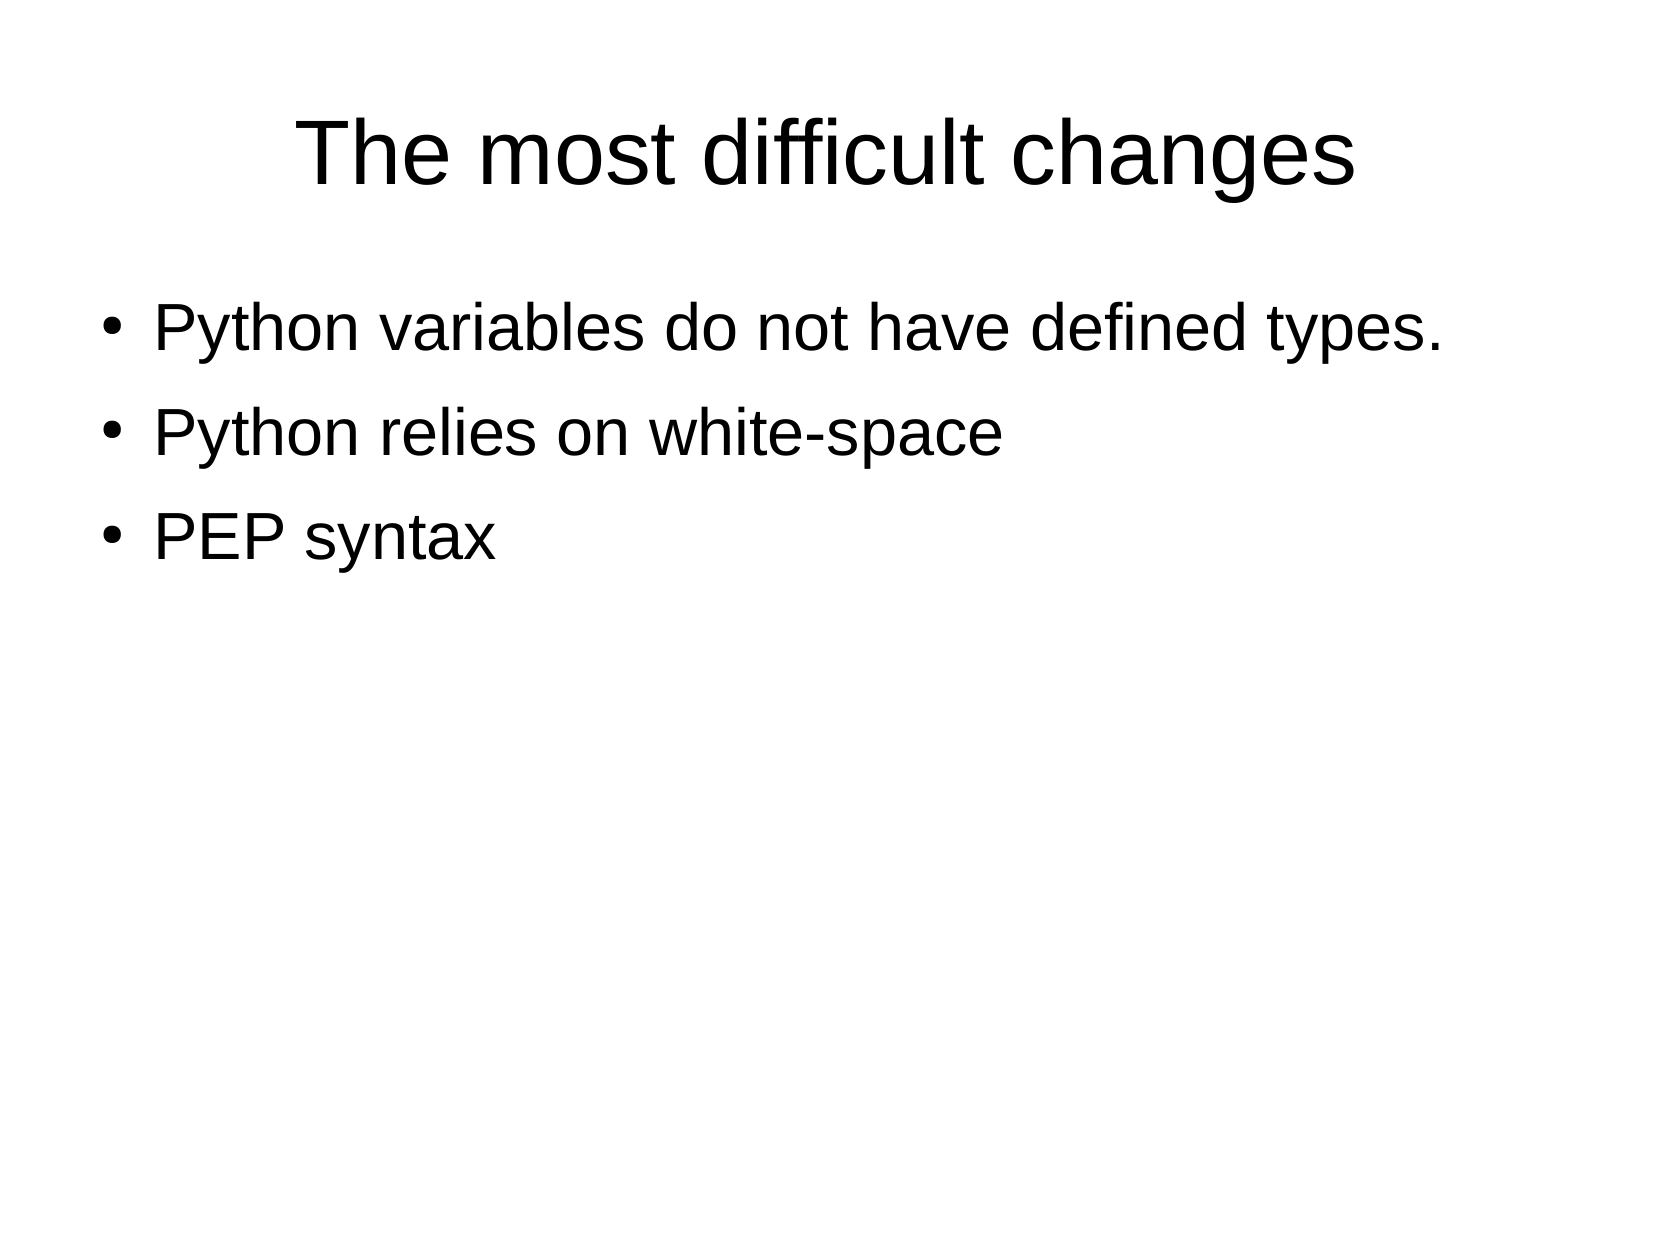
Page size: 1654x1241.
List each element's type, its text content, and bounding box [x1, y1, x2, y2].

list Python variables do not have defined types. Python relies on white-space PEP syntax [82, 290, 1571, 1010]
title The most difficult changes [82, 49, 1571, 257]
